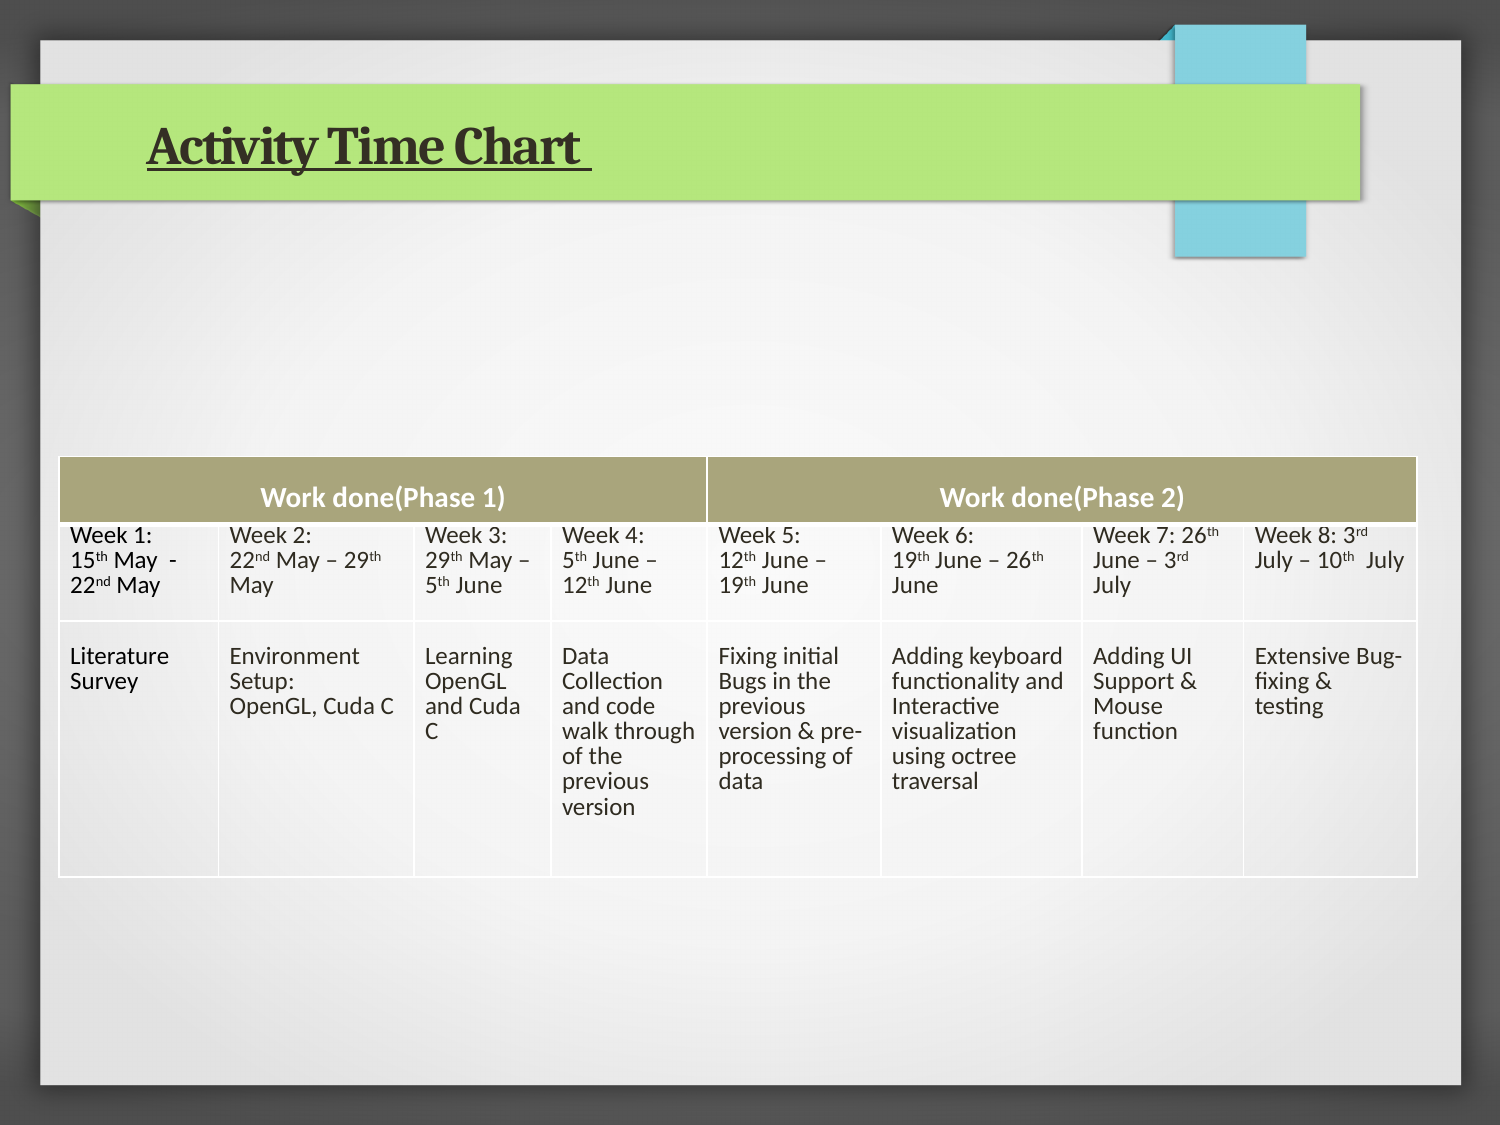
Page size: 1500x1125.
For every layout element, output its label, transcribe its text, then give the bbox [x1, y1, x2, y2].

table_cell Week 1: 15th May - 22nd May [60, 527, 218, 620]
table_cell Week 4: 5th June – 12th June [552, 527, 706, 620]
table_cell Environment Setup: OpenGL, Cuda C [219, 622, 413, 876]
table_cell Fixing initial Bugs in the previous version & pre-processing of data [708, 622, 880, 876]
table_cell Week 2: 22nd May – 29th May [219, 527, 413, 620]
table_header Work done(Phase 1) [60, 457, 706, 522]
table_cell Literature Survey [60, 622, 218, 876]
table_cell Learning OpenGL and Cuda C [415, 622, 550, 876]
picture [0, 0, 1500, 1125]
table_cell Adding keyboard functionality and Interactive visualization using octree traversal [882, 622, 1081, 876]
table_cell Adding UI Support & Mouse function [1083, 622, 1243, 876]
table_cell Week 3: 29th May – 5th June [415, 527, 550, 620]
table_cell Week 8: 3rd July – 10th July [1244, 527, 1416, 620]
table_cell Extensive Bug-fixing & testing [1244, 622, 1416, 876]
table_cell Week 5: 12th June – 19th June [708, 527, 880, 620]
table_header Work done(Phase 2) [708, 457, 1416, 522]
title Activity Time Chart [131, 48, 1382, 237]
table_cell Week 7: 26th June – 3rd July [1083, 527, 1243, 620]
table_cell Data Collection and code walk through of the previous version [552, 622, 706, 876]
table_cell Week 6: 19th June – 26th June [882, 527, 1081, 620]
